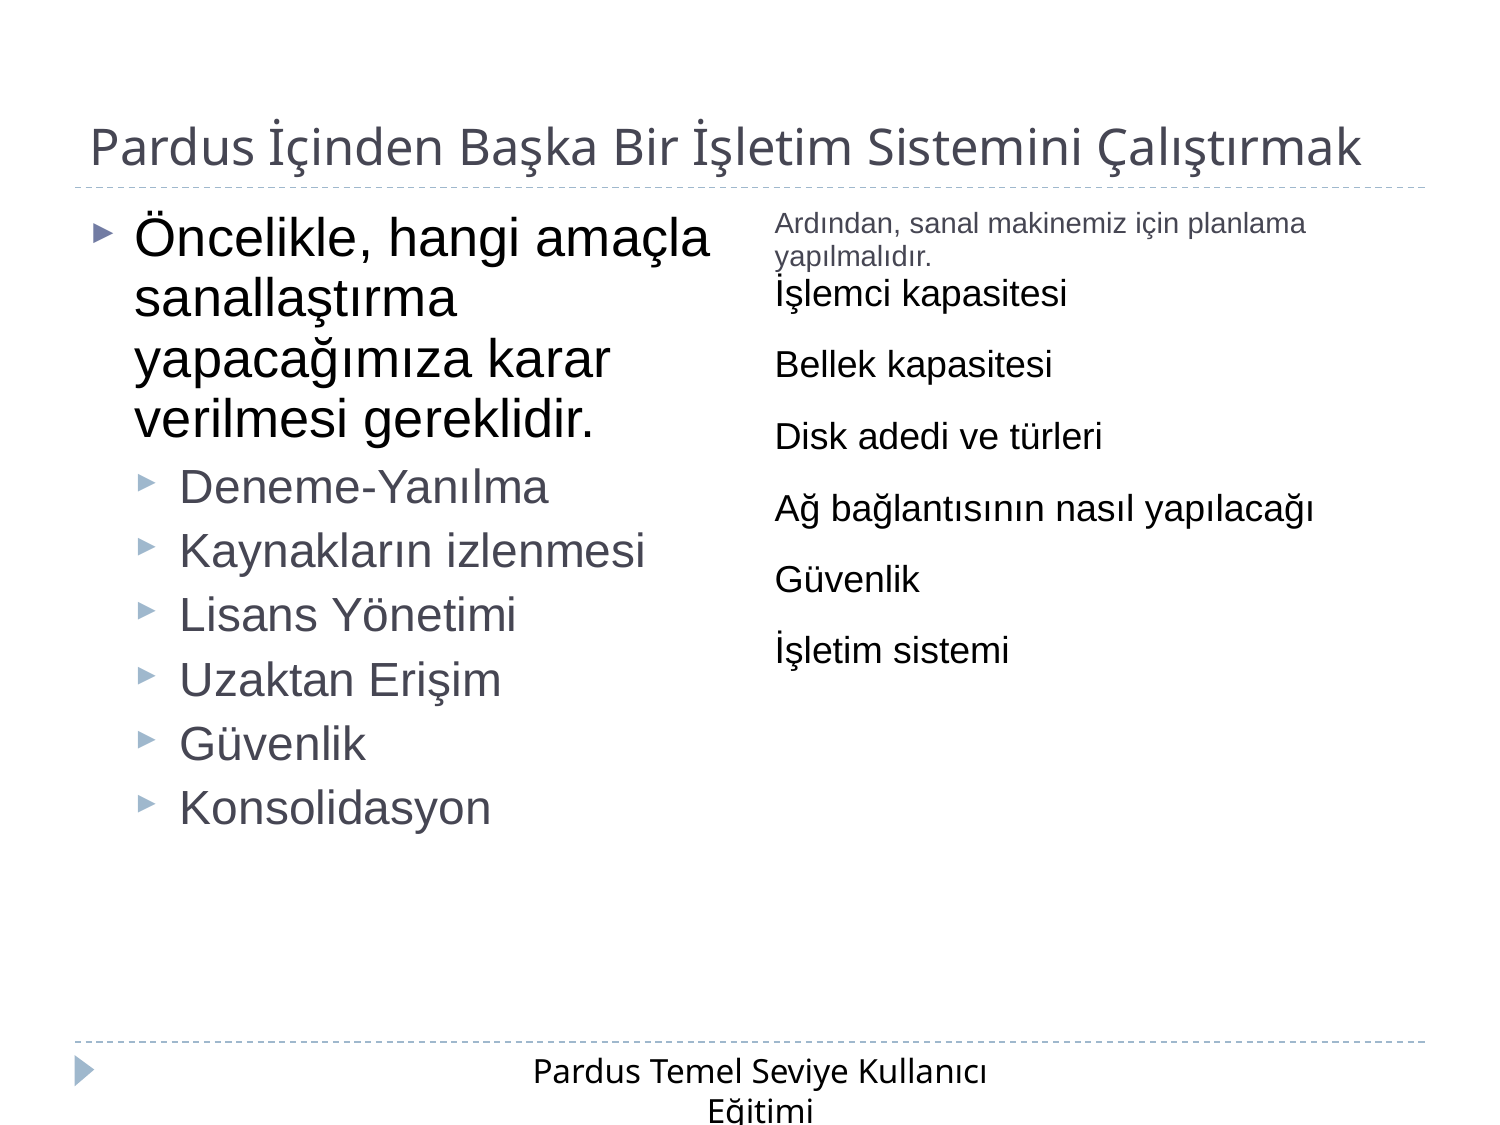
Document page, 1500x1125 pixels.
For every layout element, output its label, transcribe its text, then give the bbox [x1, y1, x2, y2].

list Ardından, sanal makinemiz için planlama yapılmalıdır. İşlemci kapasitesi Bellek kapasitesi Disk adedi ve türleri Ağ bağlantısının nasıl yapılacağı Güvenlik İşletim sistemi [759, 199, 1423, 1010]
list Öncelikle, hangi amaçla sanallaştırma yapacağımıza karar verilmesi gereklidir. Deneme-Yanılma Kaynakların izlenmesi Lisans Yönetimi Uzaktan Erişim Güvenlik Konsolidasyon [75, 200, 738, 1010]
title Pardus İçinden Başka Bir İşletim Sistemini Çalıştırmak [75, 37, 1425, 188]
